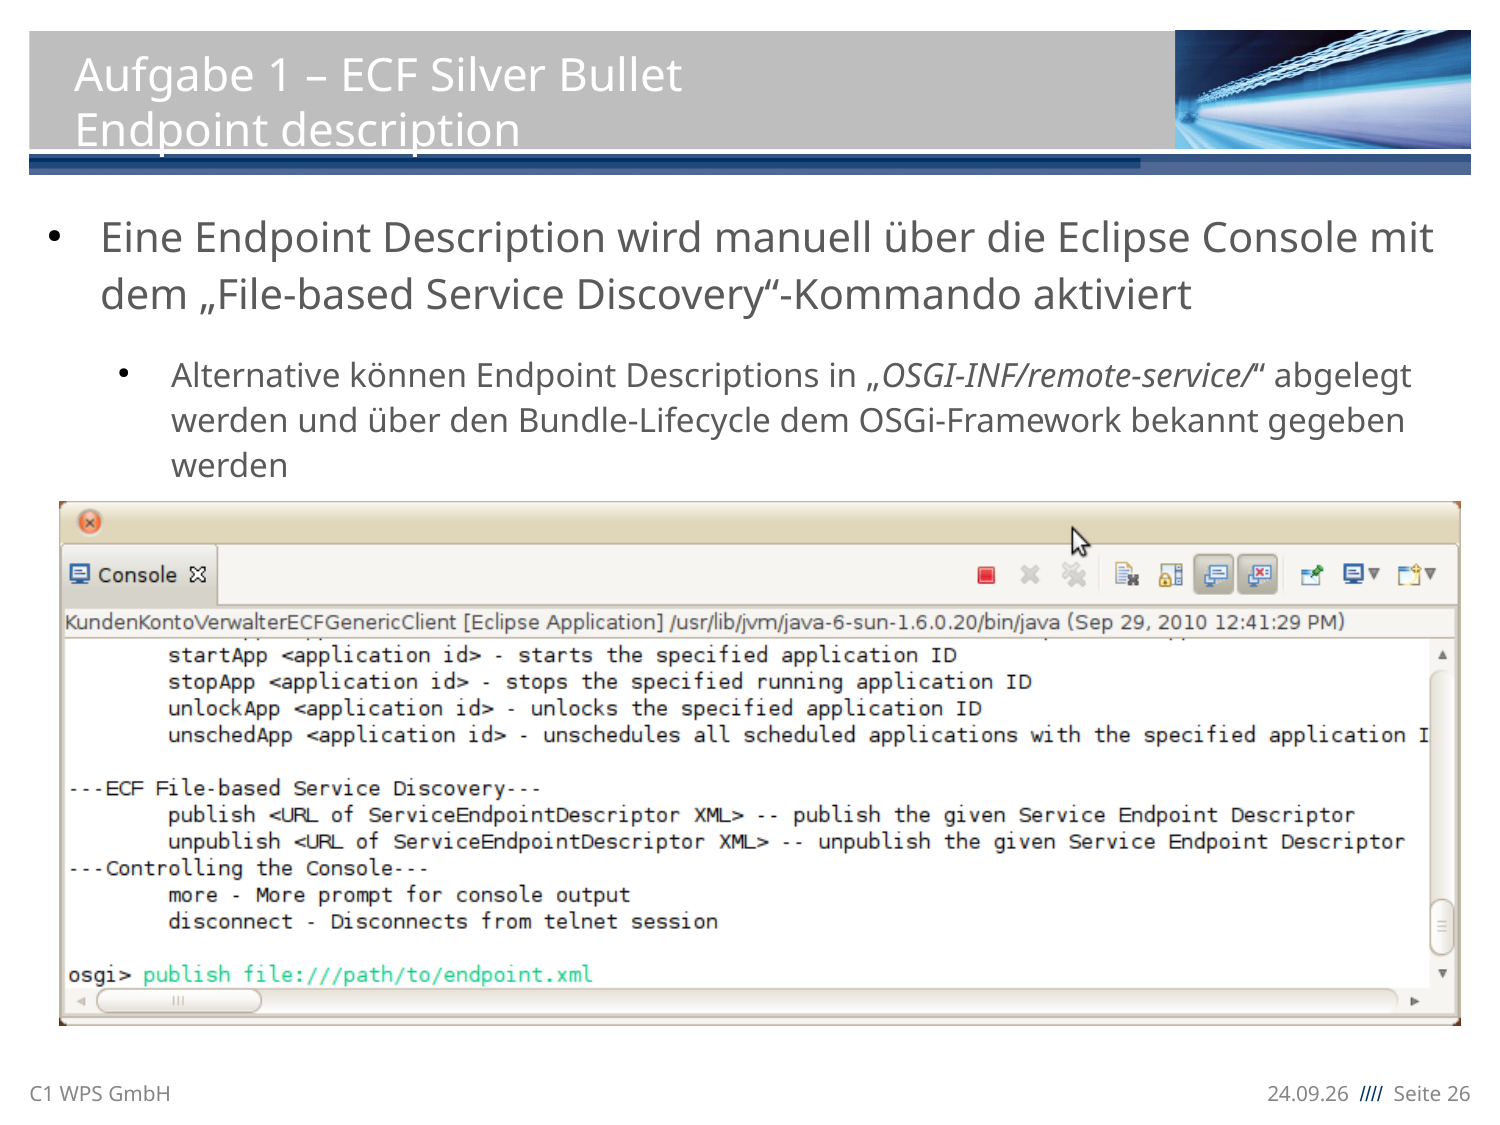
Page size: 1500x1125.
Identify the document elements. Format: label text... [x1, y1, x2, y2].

title Aufgabe 1 – ECF Silver Bullet Endpoint description [29, 31, 1176, 150]
list Eine Endpoint Description wird manuell über die Eclipse Console mit dem „File-based Service Discovery“-Kommando aktiviert Alternative können Endpoint Descriptions in „OSGI-INF/remote-service/“ abgelegt werden und über den Bundle-Lifecycle dem OSGi-Framework bekannt gegeben werden [29, 208, 1471, 1044]
picture [29, 154, 1471, 175]
picture [1175, 30, 1471, 149]
